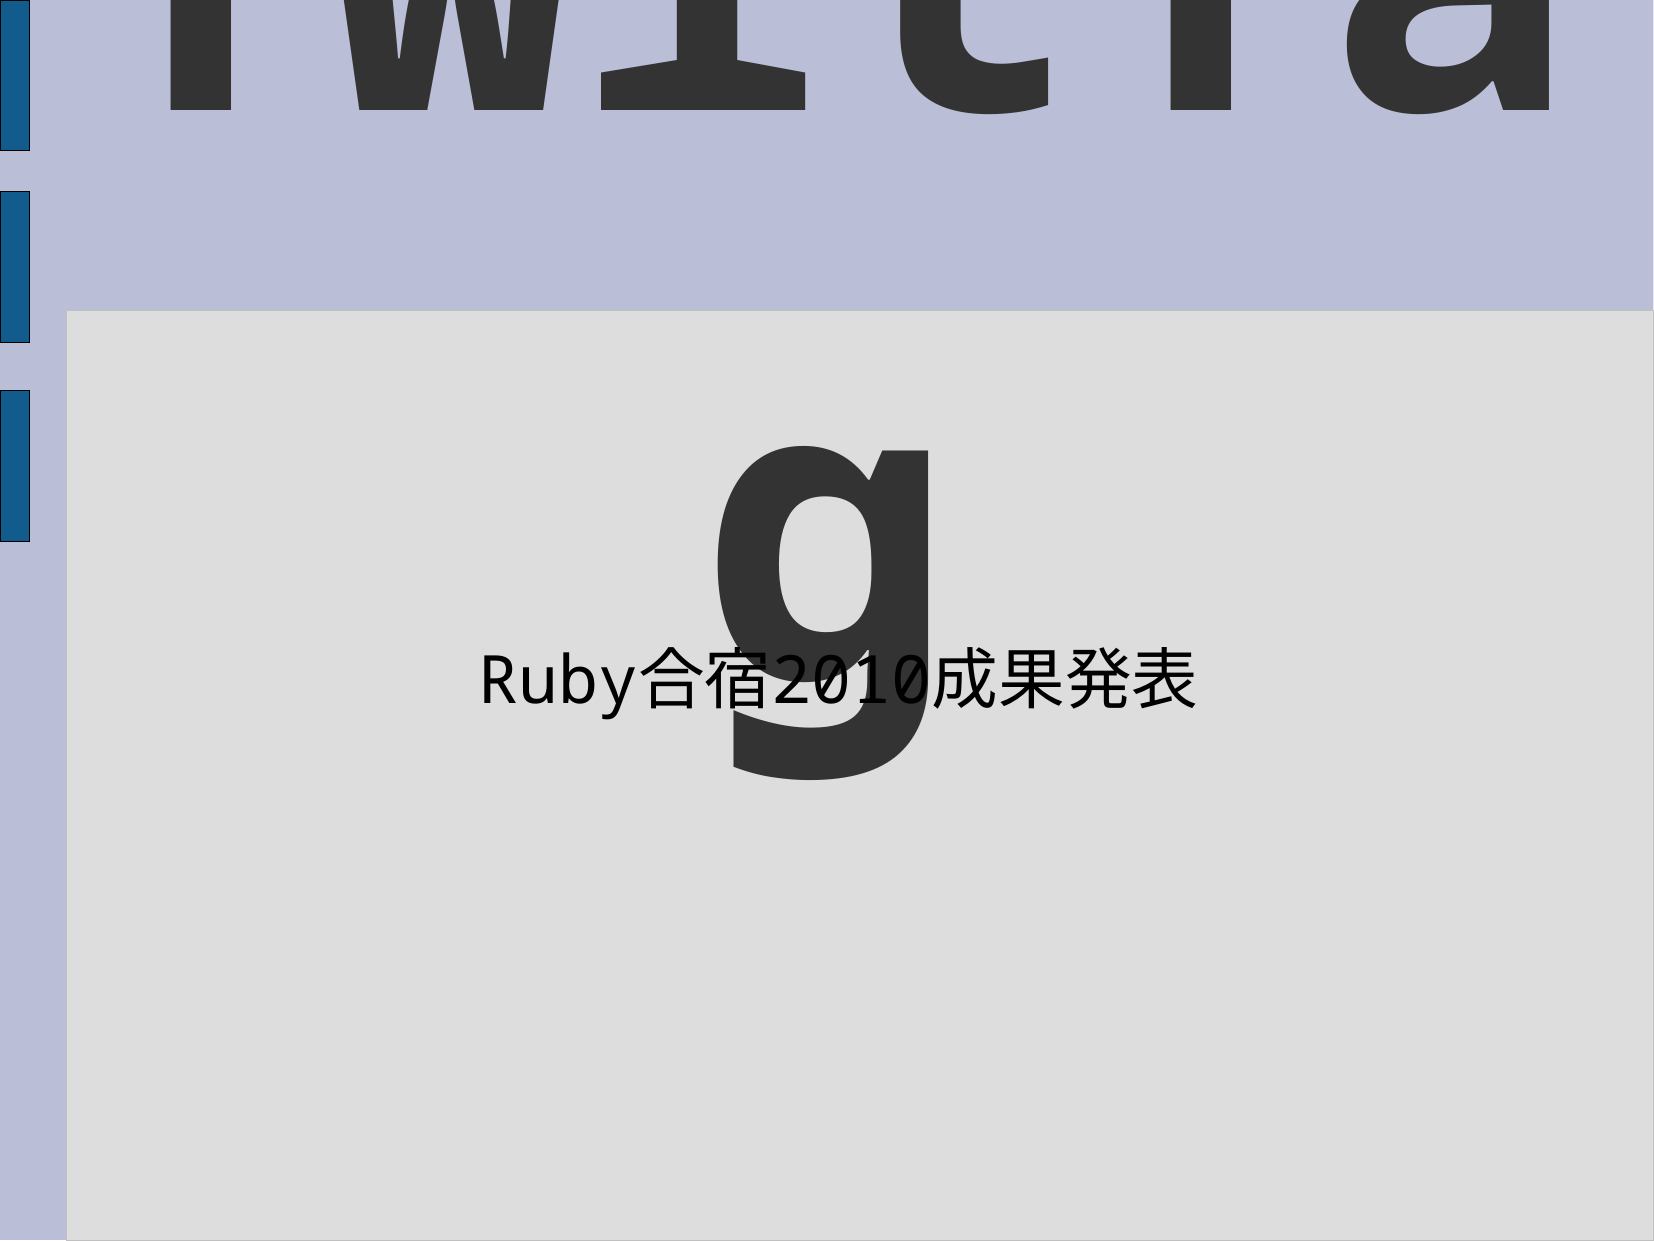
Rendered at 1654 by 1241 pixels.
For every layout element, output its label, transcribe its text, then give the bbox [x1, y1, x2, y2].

subtitle Ruby合宿2010成果発表 [132, 374, 1545, 1157]
title TwitTag [59, 24, 1595, 442]
